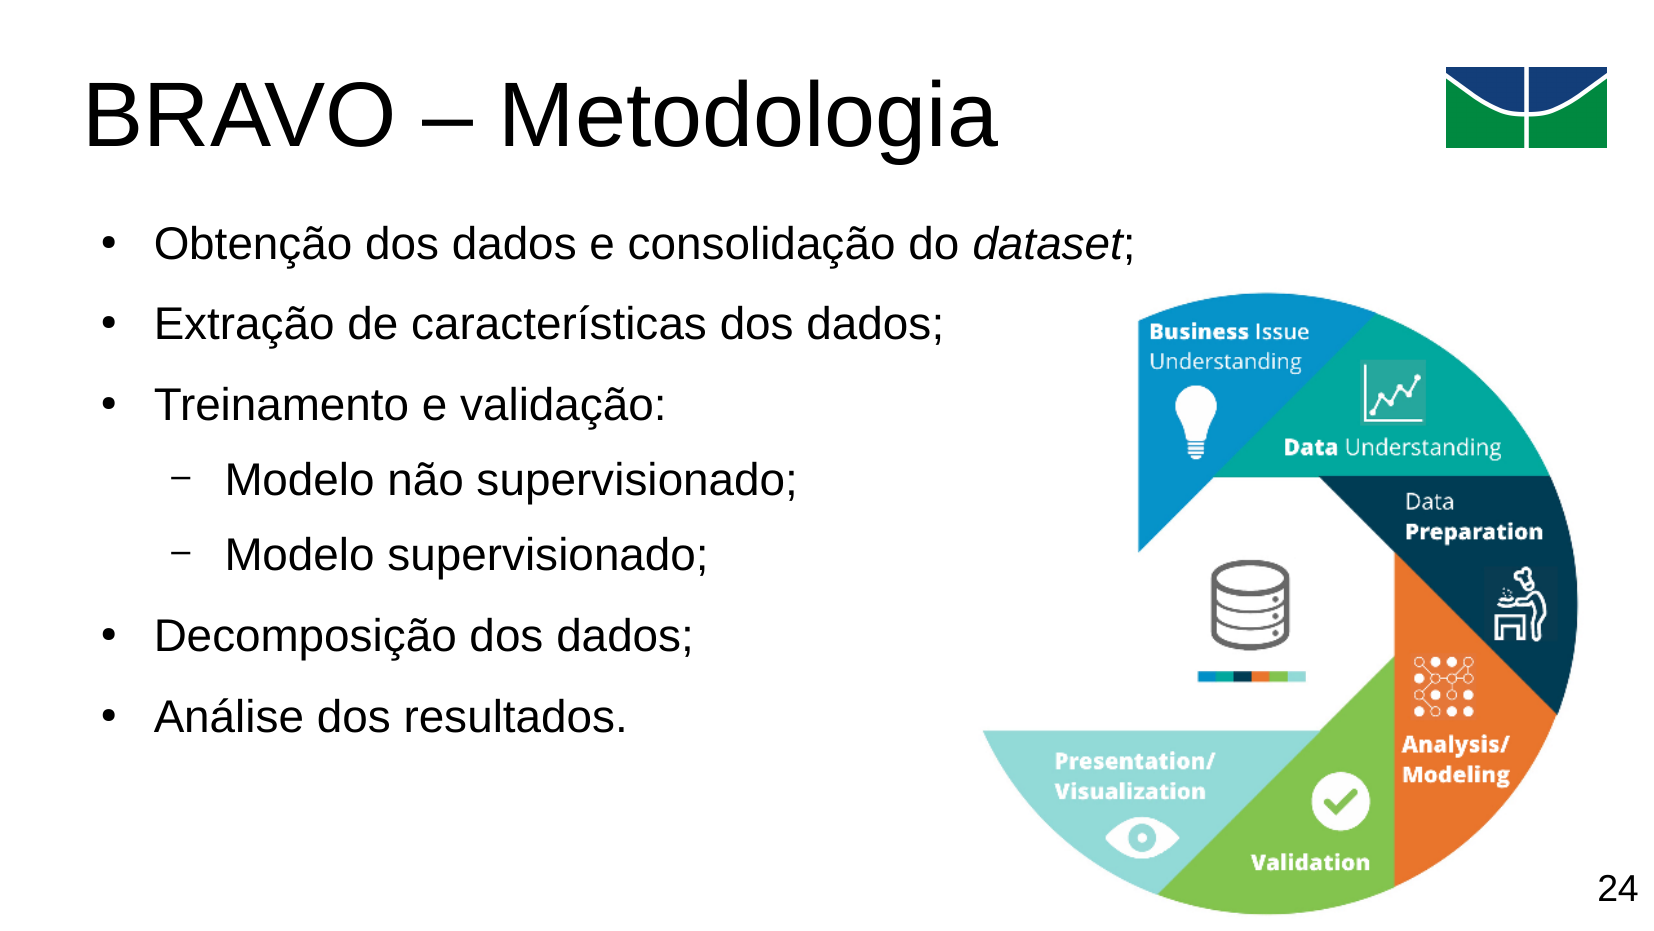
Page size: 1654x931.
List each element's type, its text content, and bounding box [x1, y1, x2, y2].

list Obtenção dos dados e consolidação do dataset; Extração de características dos dados; Treinamento e validação: Modelo não supervisionado; Modelo supervisionado; Decomposição dos dados; Análise dos resultados. [82, 217, 1571, 758]
picture [1571, 67, 1607, 148]
picture [956, 272, 1594, 931]
text_box <number> [1594, 860, 1654, 931]
title BRAVO – Metodologia [82, 37, 1571, 193]
